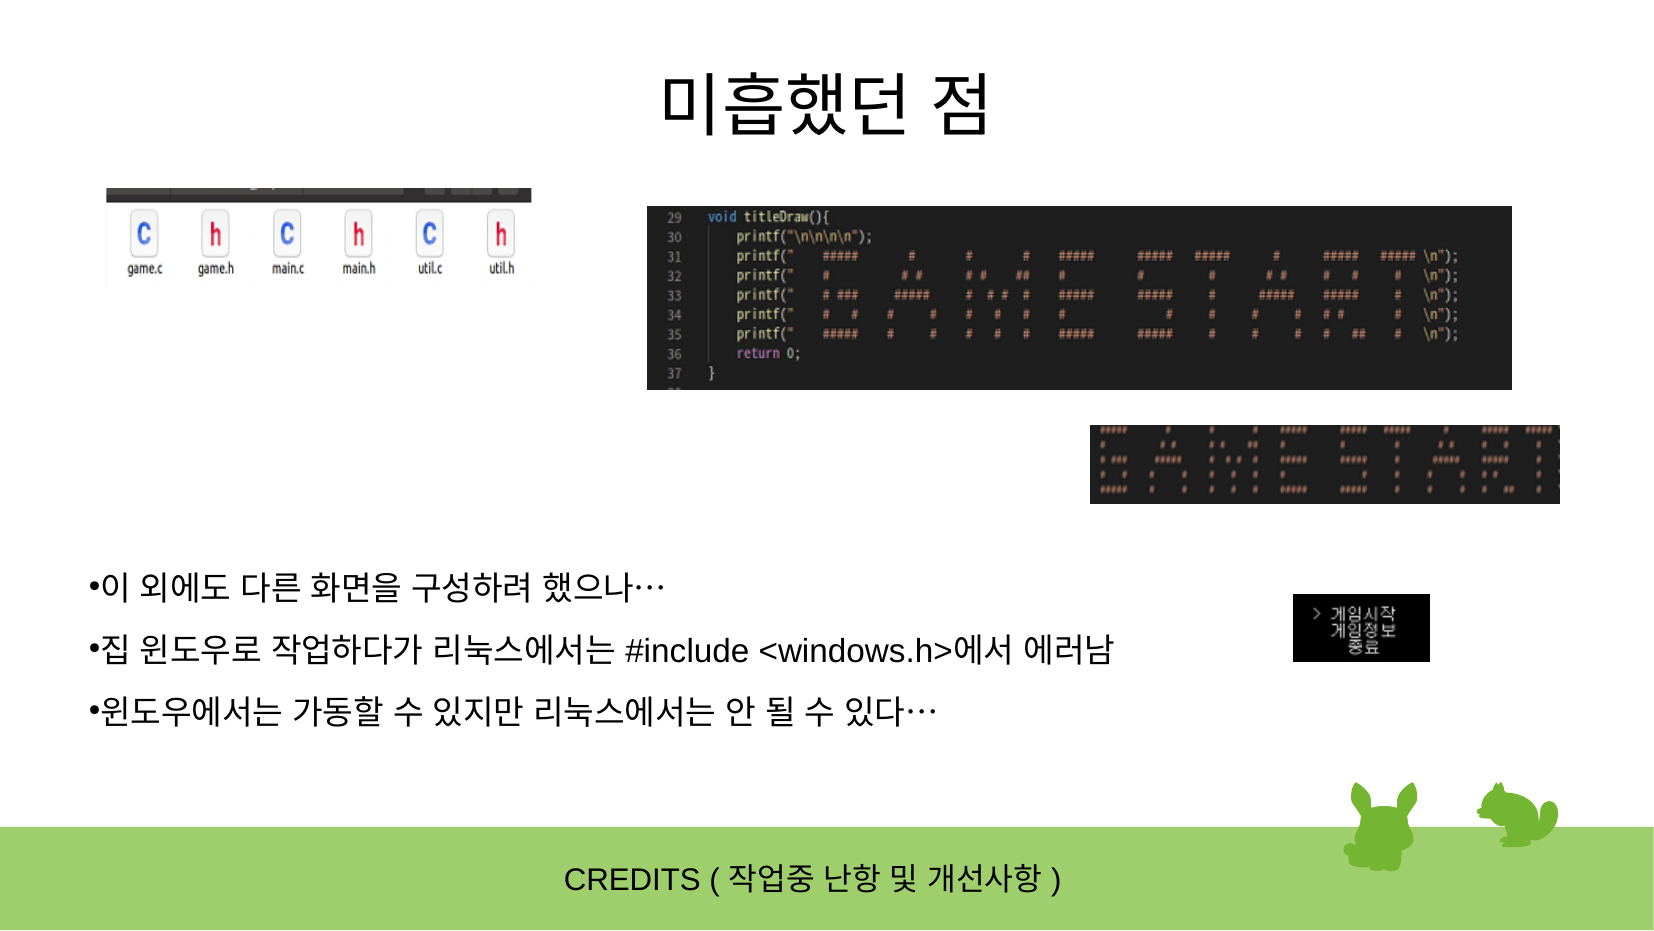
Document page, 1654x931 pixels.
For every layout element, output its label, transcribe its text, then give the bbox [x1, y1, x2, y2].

picture [1090, 425, 1560, 504]
list 이 외에도 다른 화면을 구성하려 했으나… 집 윈도우로 작업하다가 리눅스에서는 #include <windows.h>에서 에러남 윈도우에서는 가동할 수 있지만 리눅스에서는 안 될 수 있다… [88, 566, 1565, 804]
title 미흡했던 점 [88, 61, 1565, 146]
picture [647, 206, 1512, 390]
picture [106, 188, 532, 296]
text_box CREDITS ( 작업중 난항 및 개선사항 ) [539, 845, 1087, 910]
picture [1293, 594, 1430, 662]
